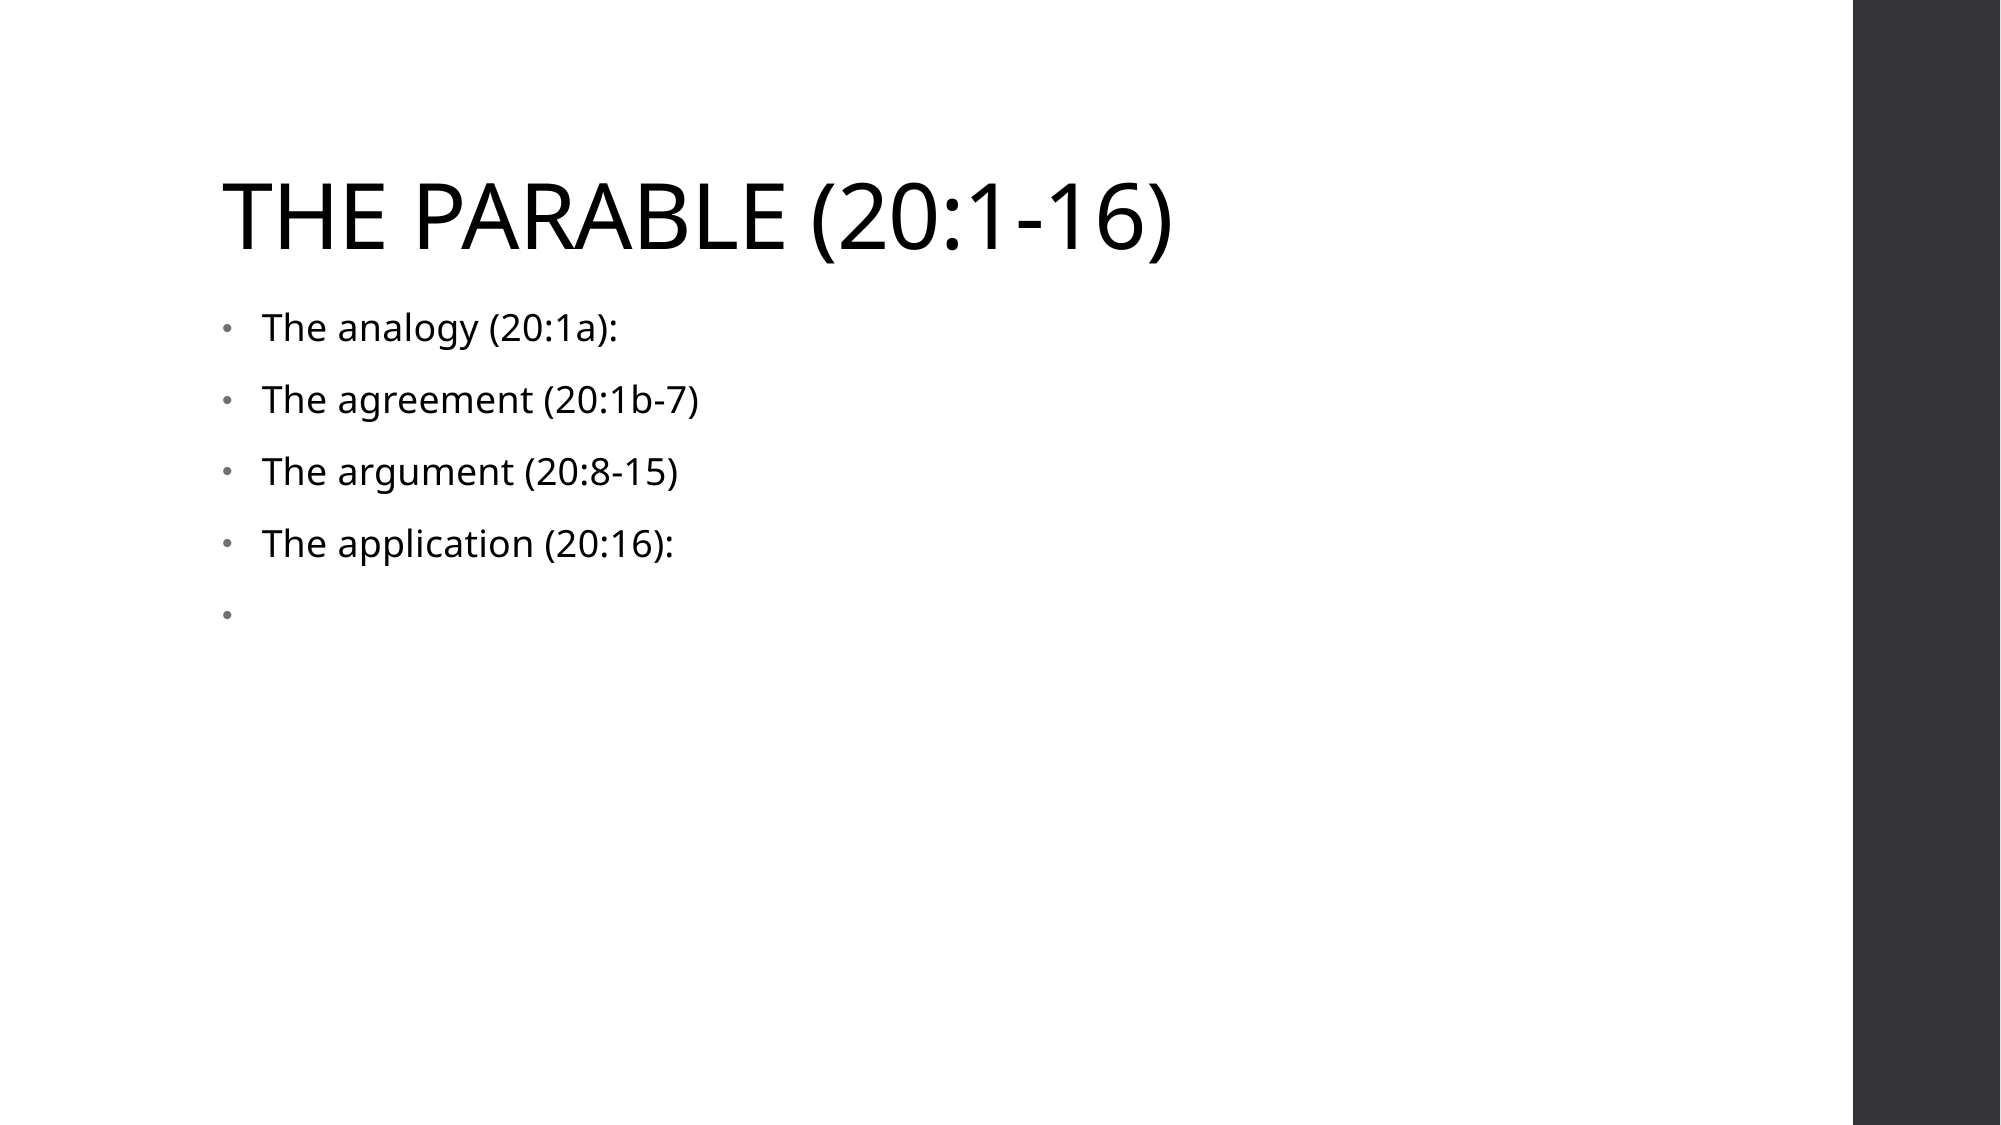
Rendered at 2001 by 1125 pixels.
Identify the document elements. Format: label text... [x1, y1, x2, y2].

title THE PARABLE (20:1-16) [206, 60, 1797, 278]
list The analogy (20:1a): The agreement (20:1b-7) The argument (20:8-15) The application (20:16): [206, 299, 1617, 1014]
